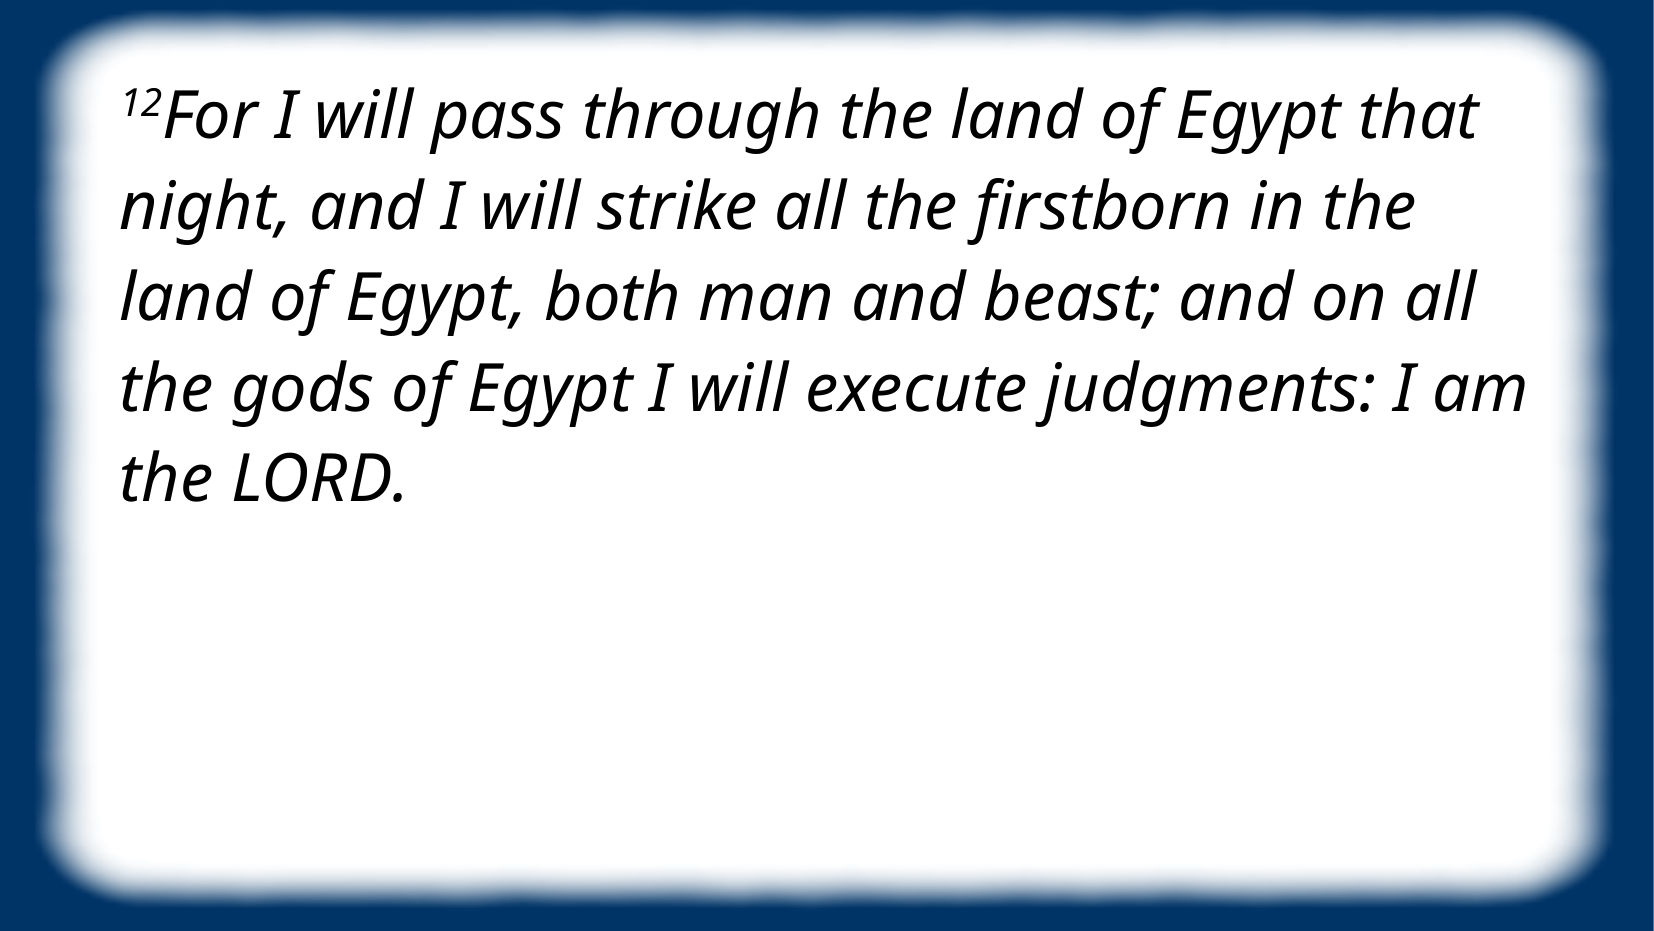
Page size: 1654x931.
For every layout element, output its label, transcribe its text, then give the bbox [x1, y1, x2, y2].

text_box 12For I will pass through the land of Egypt that night, and I will strike all the firstborn in the land of Egypt, both man and beast; and on all the gods of Egypt I will execute judgments: I am the Lord. [105, 60, 1561, 519]
picture [0, 0, 1654, 931]
